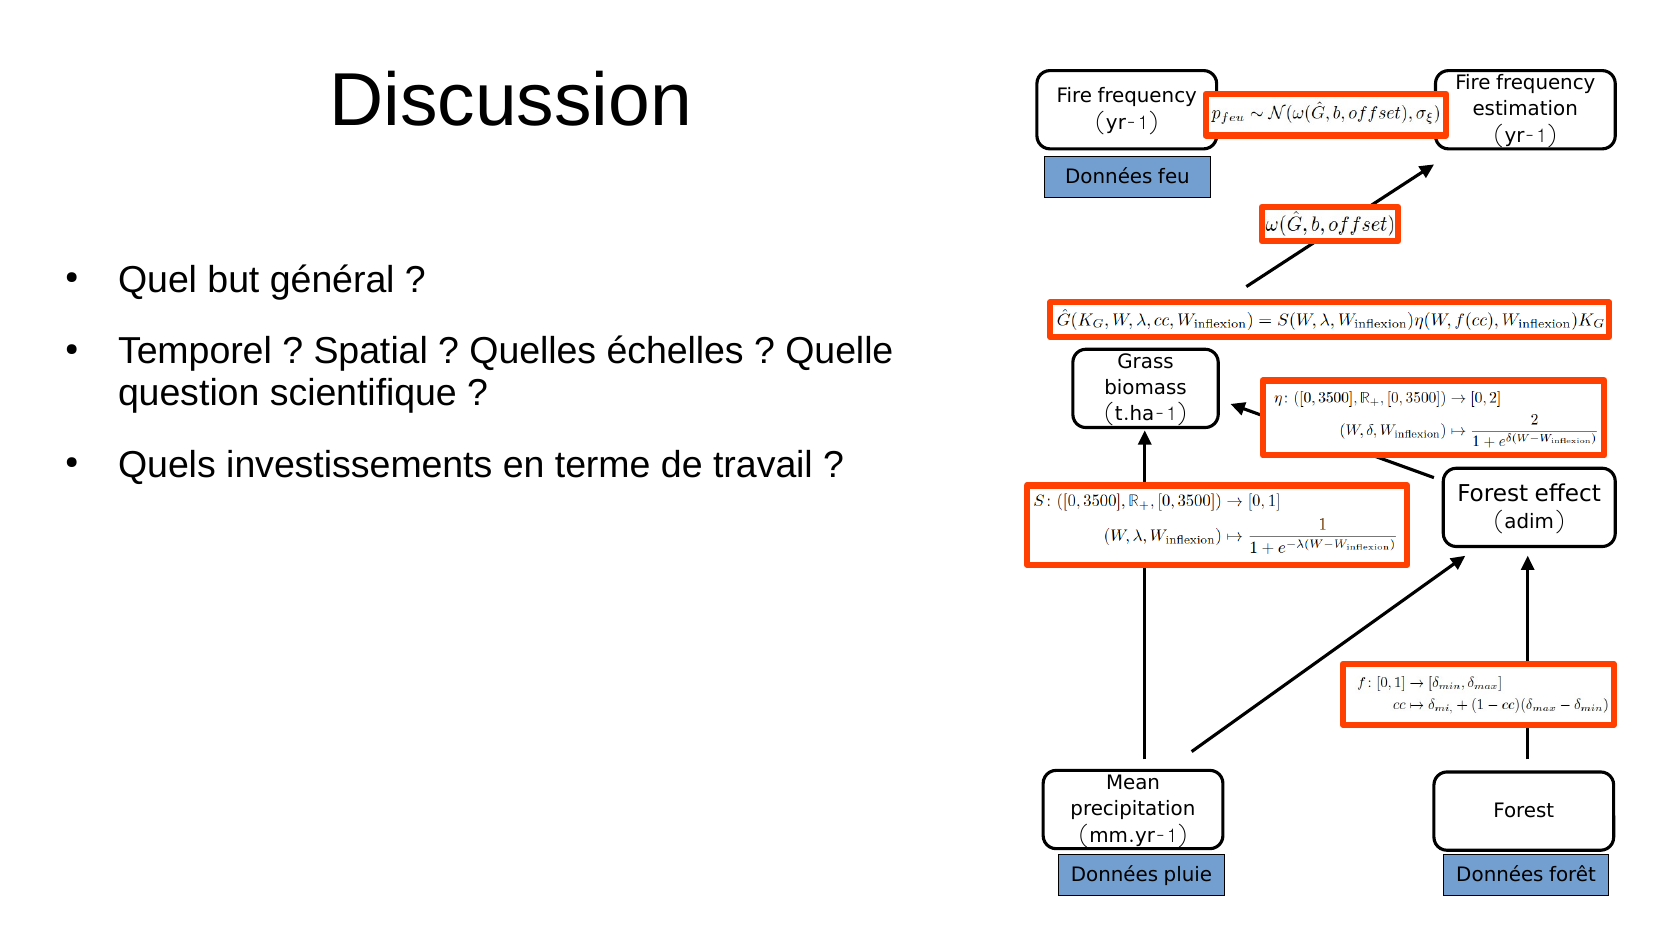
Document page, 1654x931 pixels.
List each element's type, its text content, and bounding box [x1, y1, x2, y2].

title Discussion [23, 21, 999, 178]
list Quel but général ? Temporel ? Spatial ? Quelles échelles ? Quelle question scientifique ? Quels investissements en terme de travail ? [47, 177, 975, 886]
picture [996, 0, 1654, 931]
